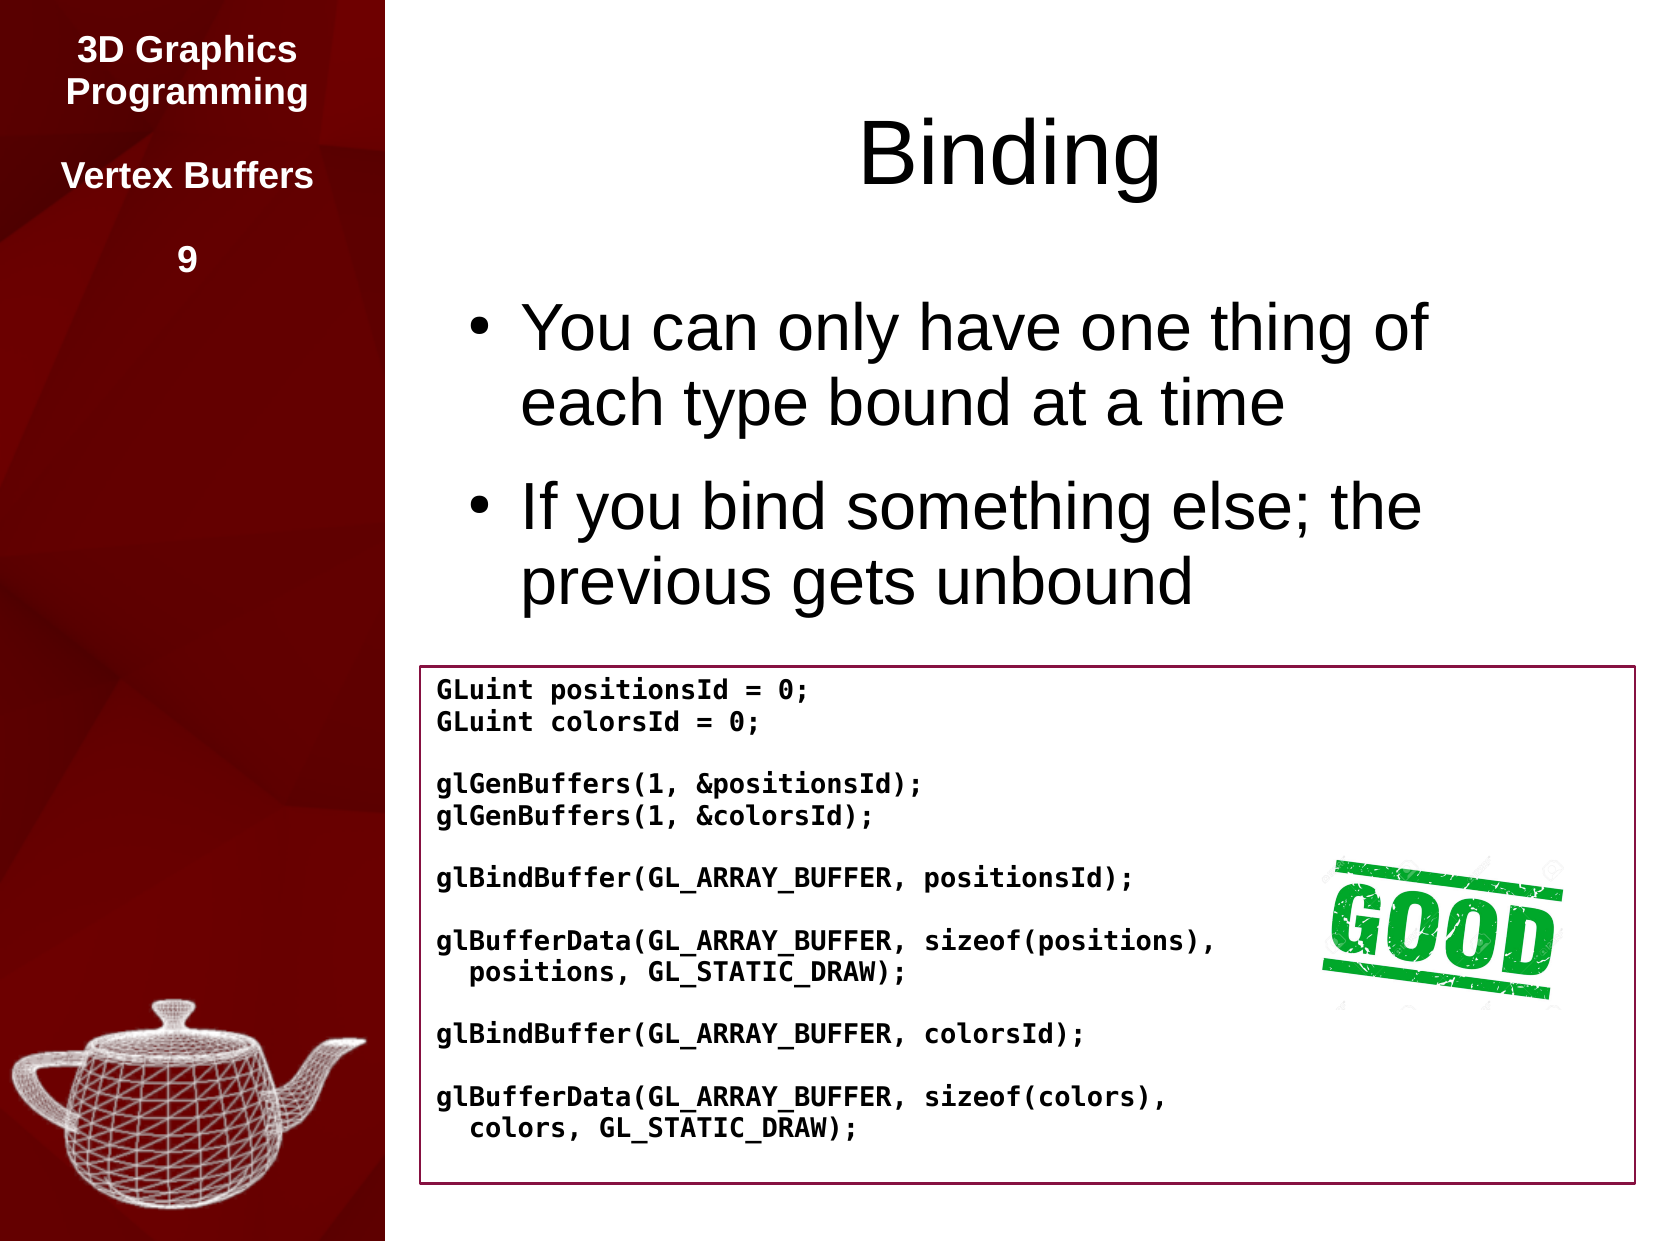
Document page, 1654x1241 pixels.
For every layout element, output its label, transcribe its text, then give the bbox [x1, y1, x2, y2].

title Binding [450, 49, 1571, 257]
list You can only have one thing of each type bound at a time If you bind something else; the previous gets unbound [450, 290, 1571, 665]
picture [0, 0, 385, 1241]
text_box GLuint positionsId = 0; GLuint colorsId = 0; glGenBuffers(1, &positionsId); glGenBuffers(1, &colorsId); glBindBuffer(GL_ARRAY_BUFFER, positionsId); glBufferData(GL_ARRAY_BUFFER, sizeof(positions), positions, GL_STATIC_DRAW); glBindBuffer(GL_ARRAY_BUFFER, colorsId); glBufferData(GL_ARRAY_BUFFER, sizeof(colors), colors, GL_STATIC_DRAW); [420, 666, 1636, 1184]
picture [1314, 849, 1571, 1010]
